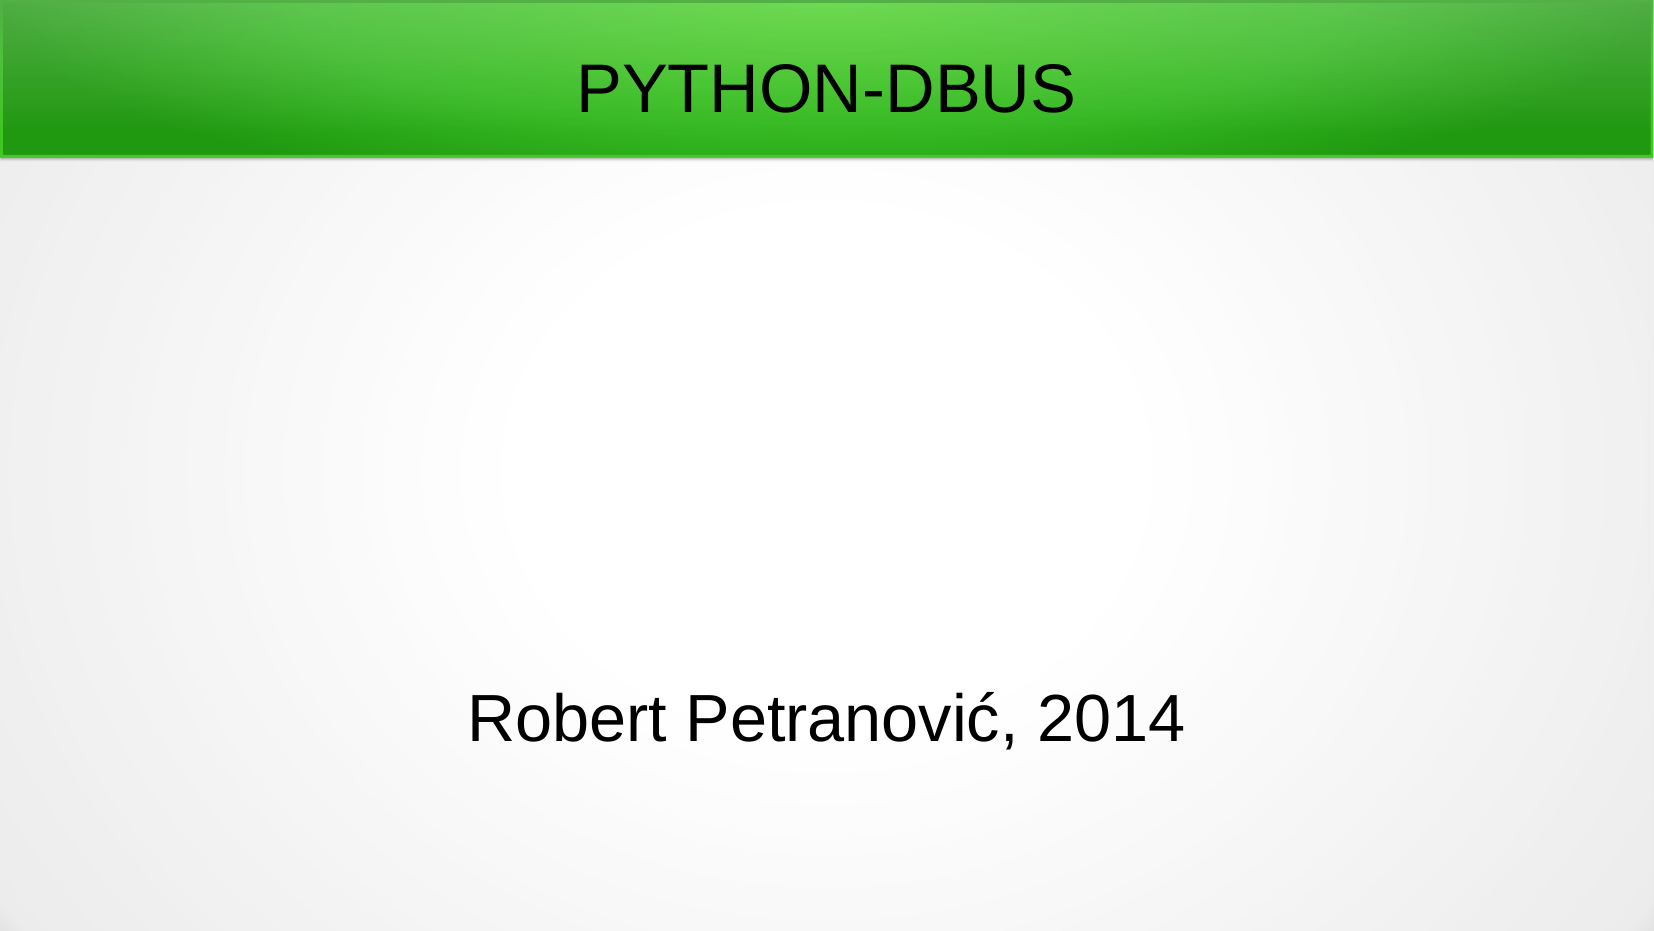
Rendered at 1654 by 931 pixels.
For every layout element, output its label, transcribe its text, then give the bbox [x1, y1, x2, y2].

subtitle Robert Petranović, 2014 [82, 224, 1571, 764]
title PYTHON-DBUS [82, 35, 1571, 142]
